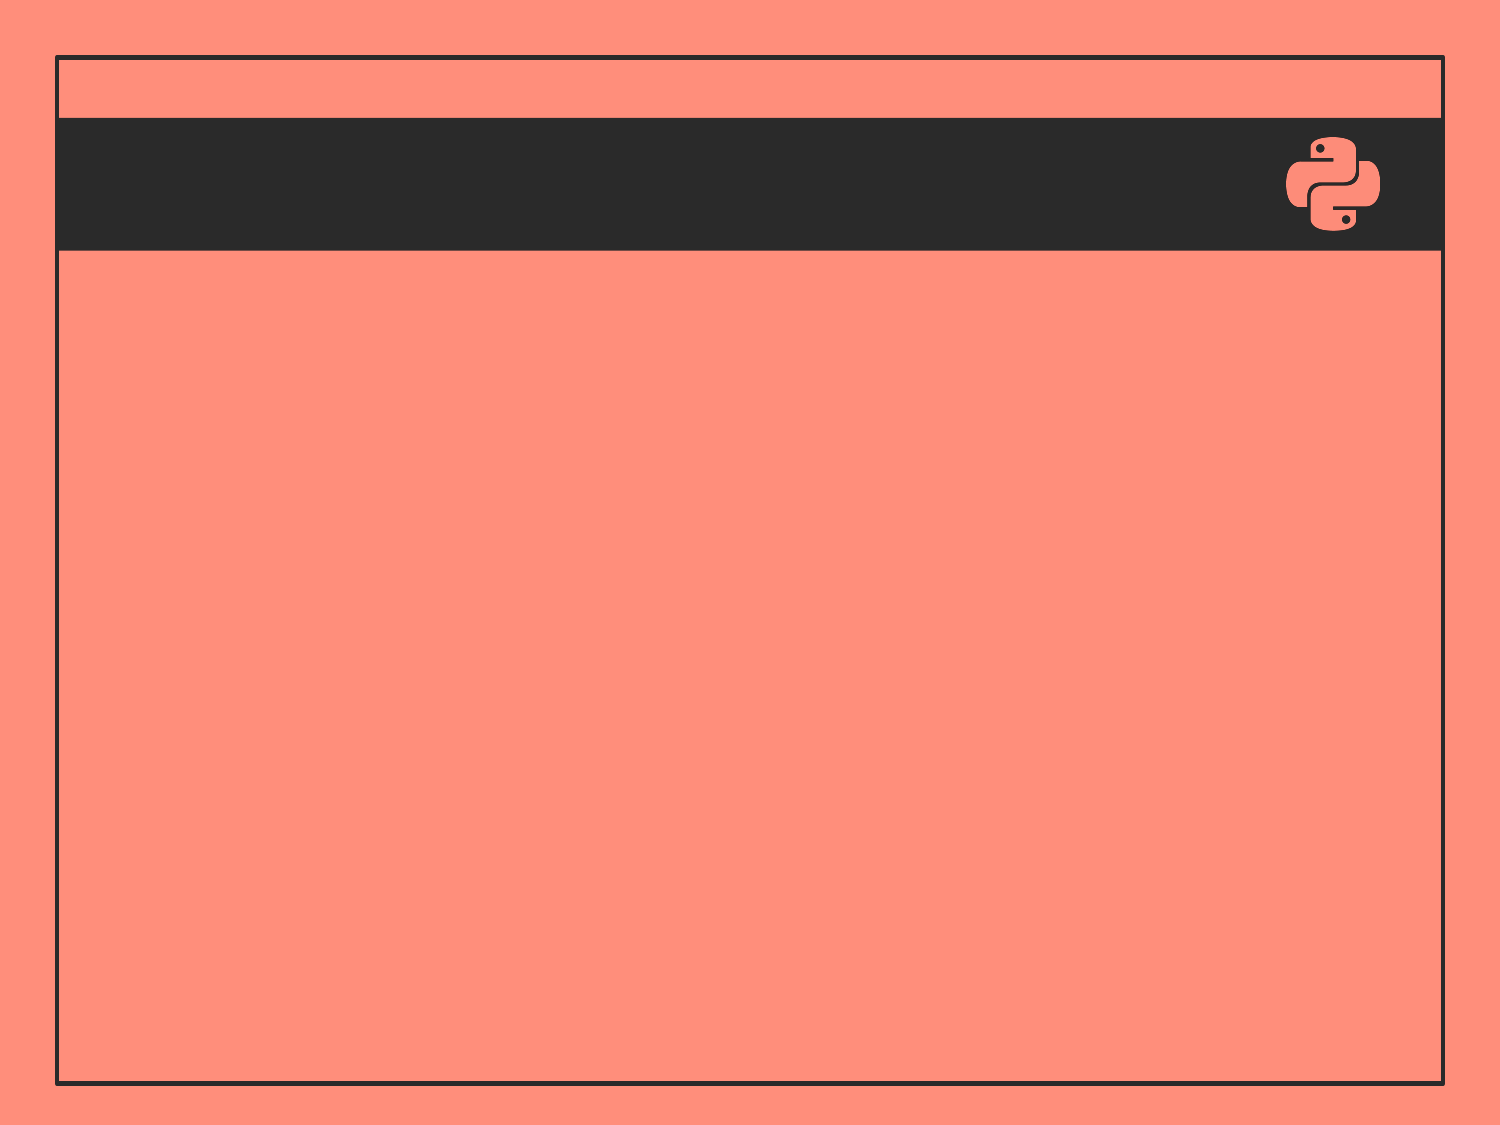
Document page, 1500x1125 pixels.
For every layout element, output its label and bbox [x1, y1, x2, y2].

picture [1286, 137, 1380, 231]
